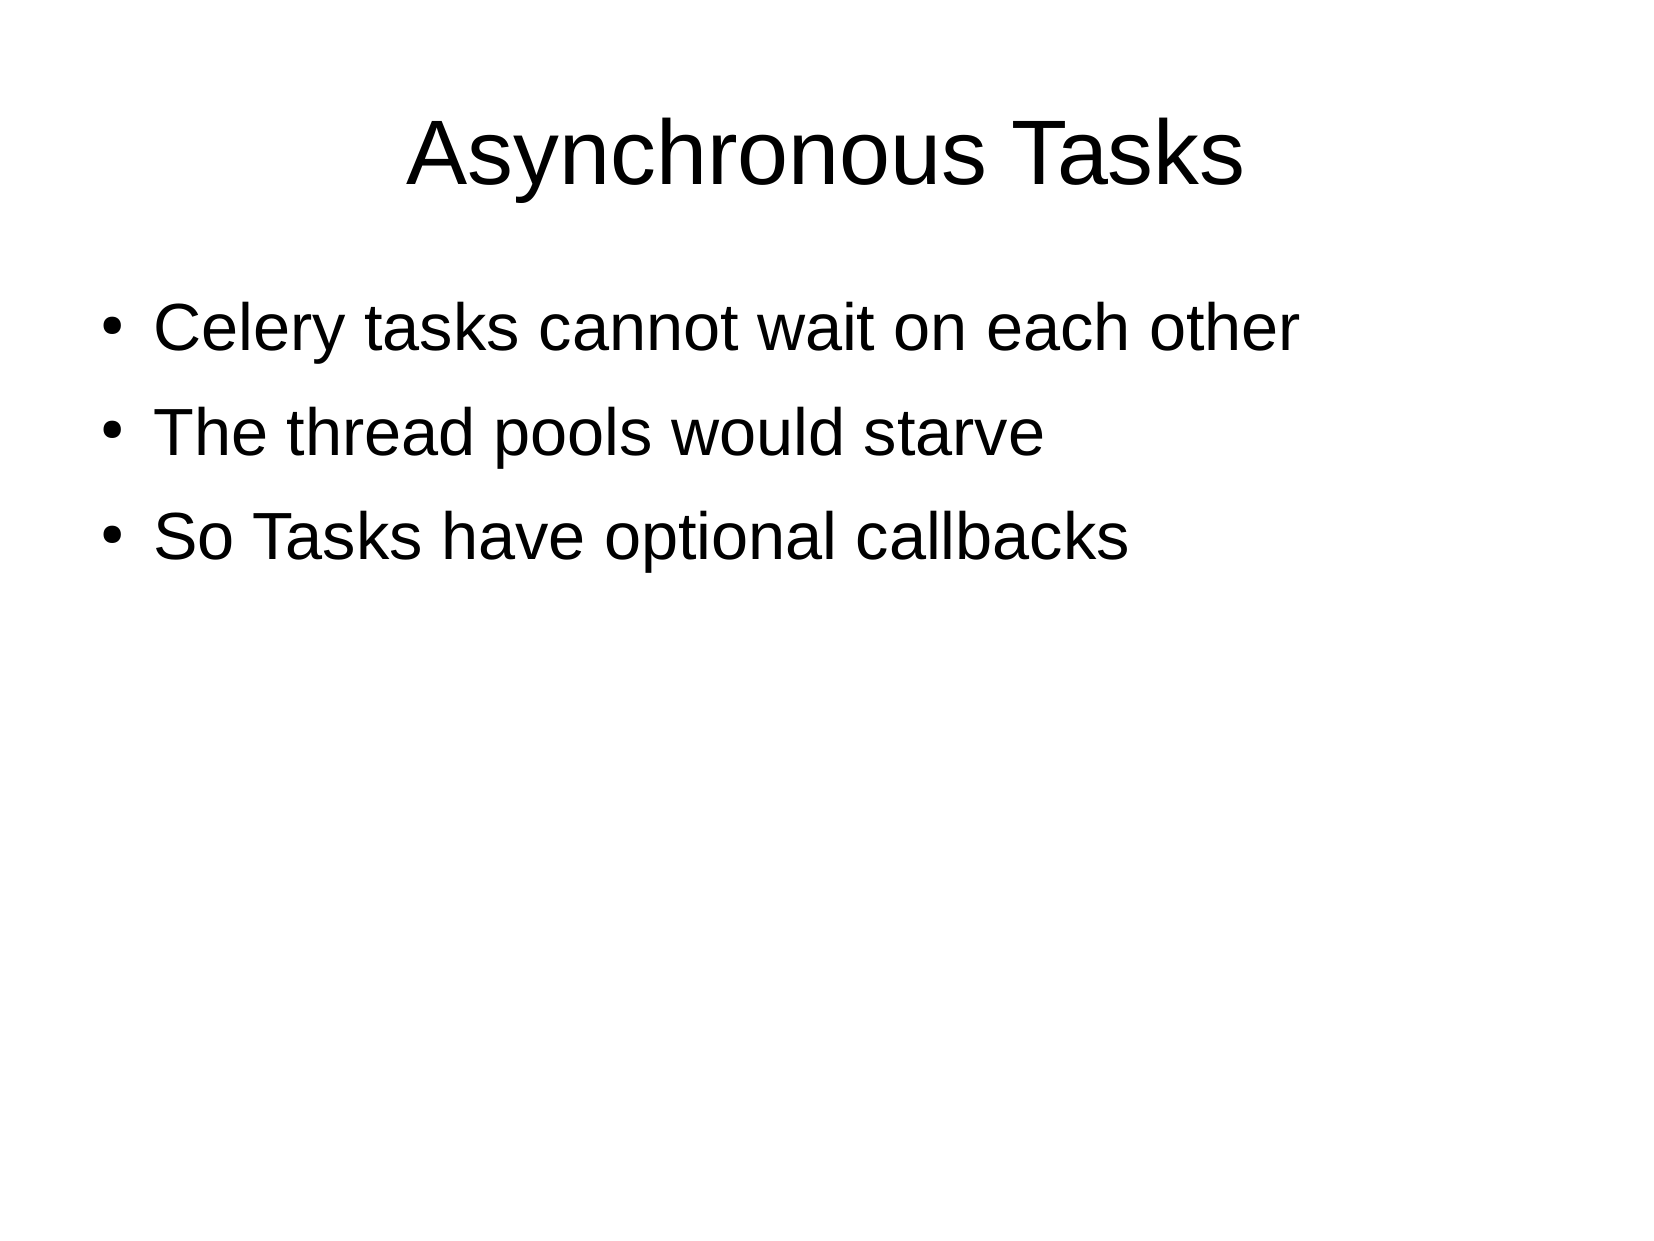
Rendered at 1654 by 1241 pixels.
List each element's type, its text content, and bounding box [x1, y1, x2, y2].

title Asynchronous Tasks [82, 49, 1571, 257]
list Celery tasks cannot wait on each other The thread pools would starve So Tasks have optional callbacks [82, 290, 1538, 1010]
